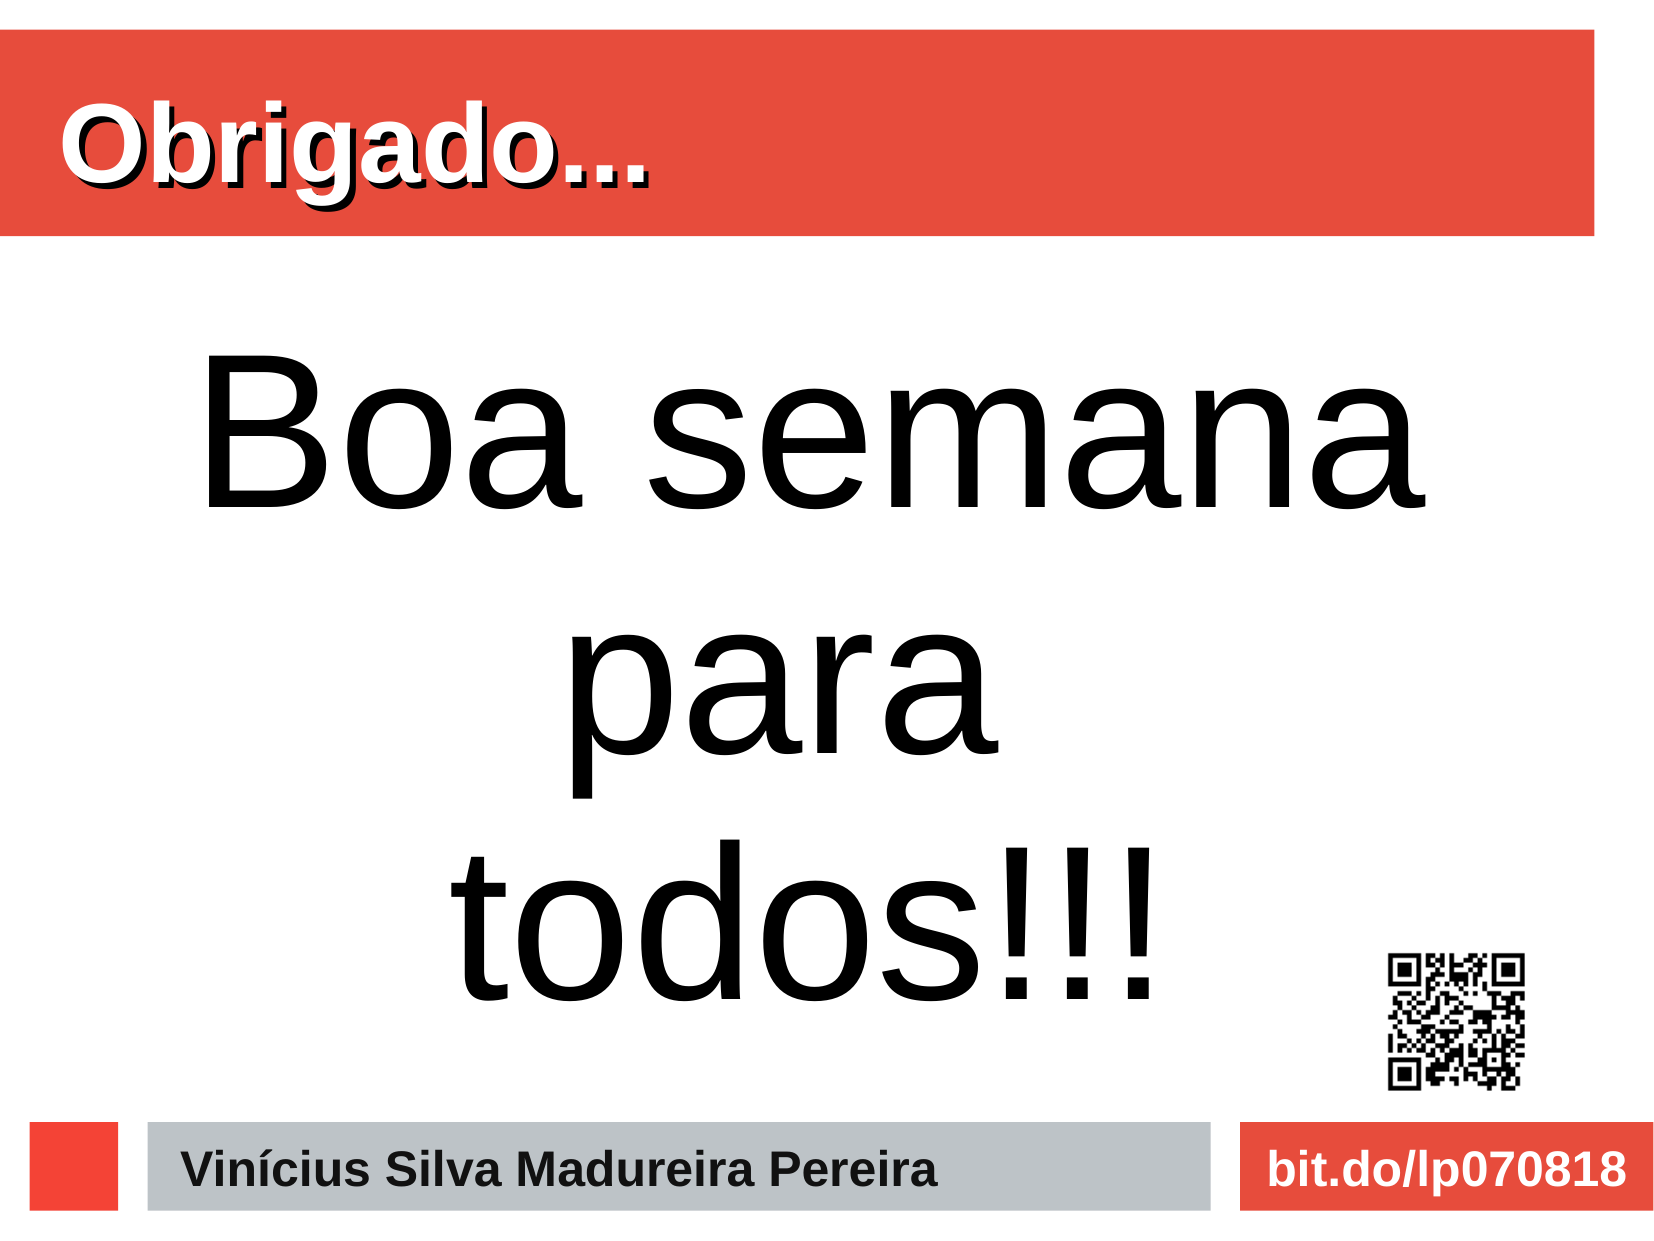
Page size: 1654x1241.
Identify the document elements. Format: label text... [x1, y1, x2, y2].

text_box bit.do/lp070818 [1228, 1133, 1654, 1205]
picture [1379, 944, 1536, 1102]
text_box Vinícius Silva Madureira Pereira [165, 1133, 1170, 1205]
title Obrigado... [59, 59, 1595, 207]
text_box Boa semana para todos!!! [70, 301, 1548, 1087]
